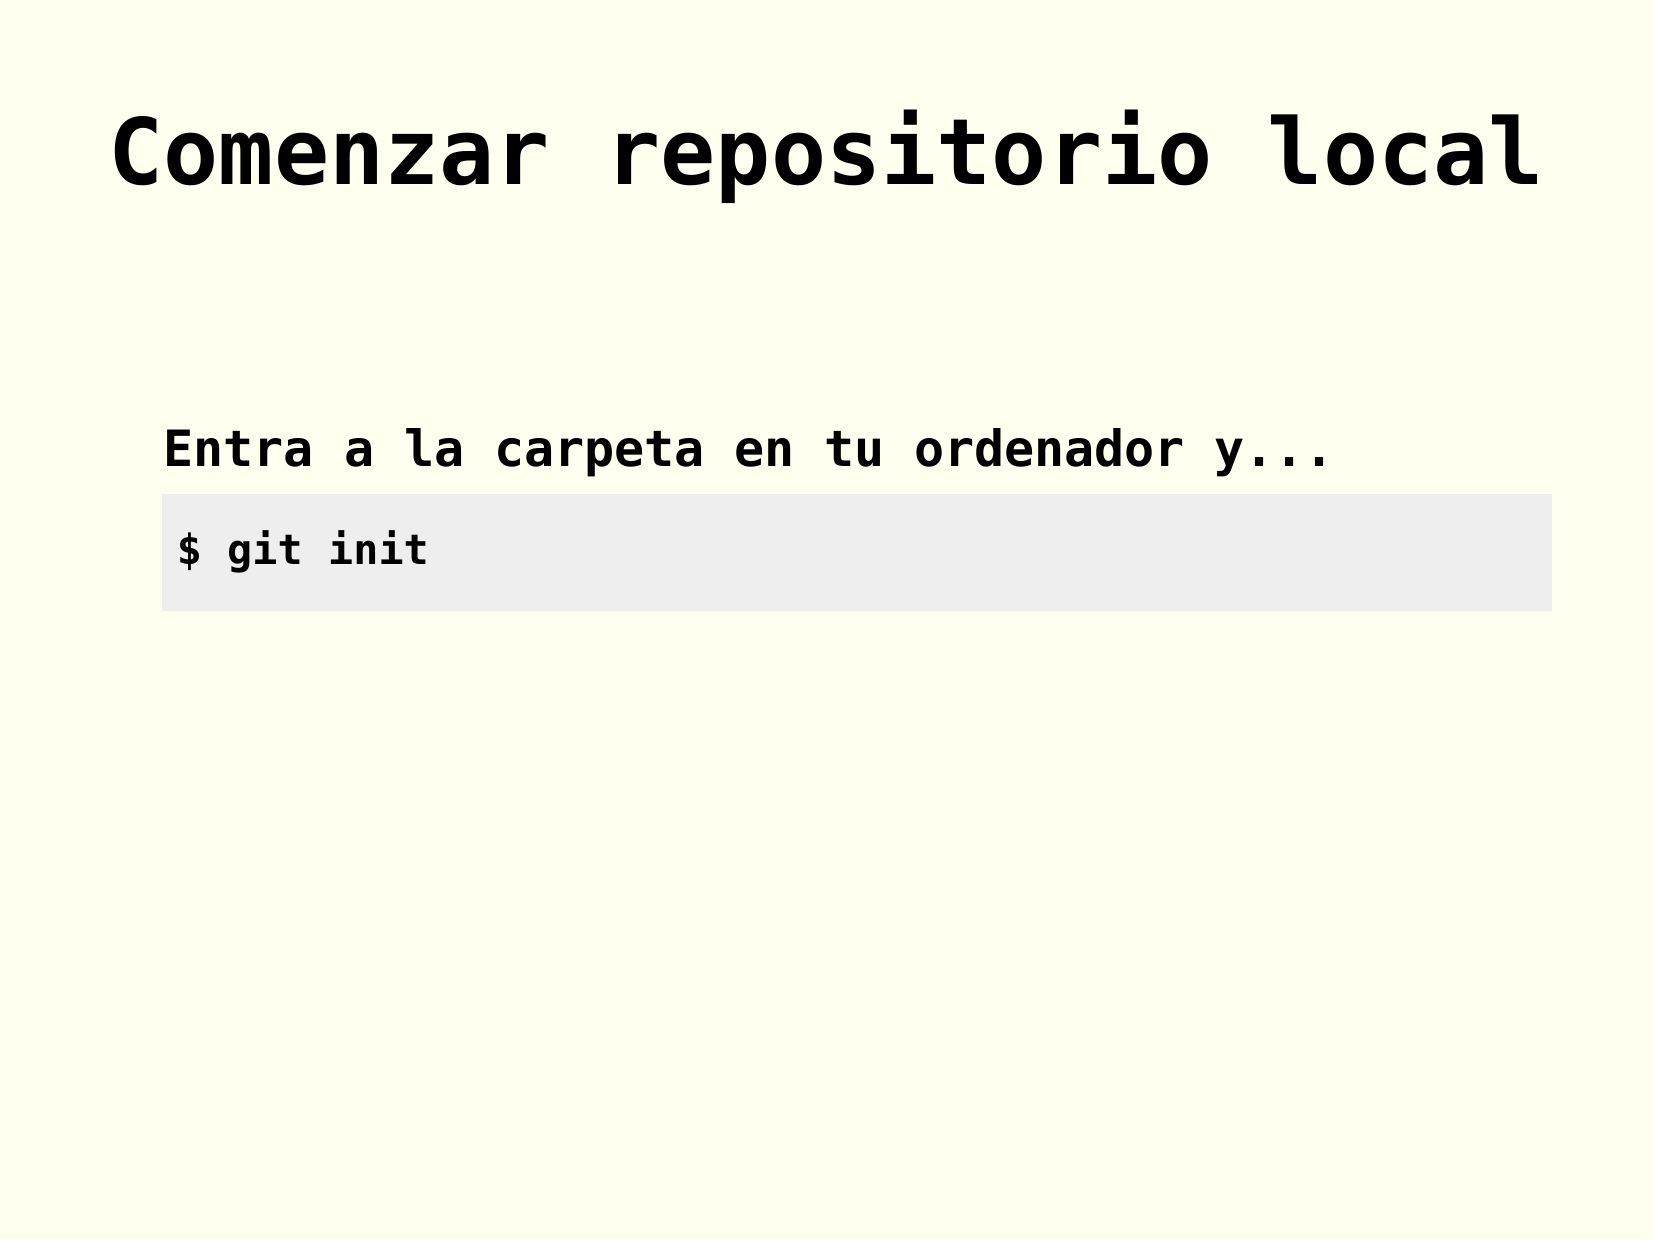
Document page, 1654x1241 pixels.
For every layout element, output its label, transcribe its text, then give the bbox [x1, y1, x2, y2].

text_box Entra a la carpeta en tu ordenador y... [149, 383, 1349, 486]
text_box $ git init [162, 494, 1553, 611]
title Comenzar repositorio local [82, 45, 1571, 261]
